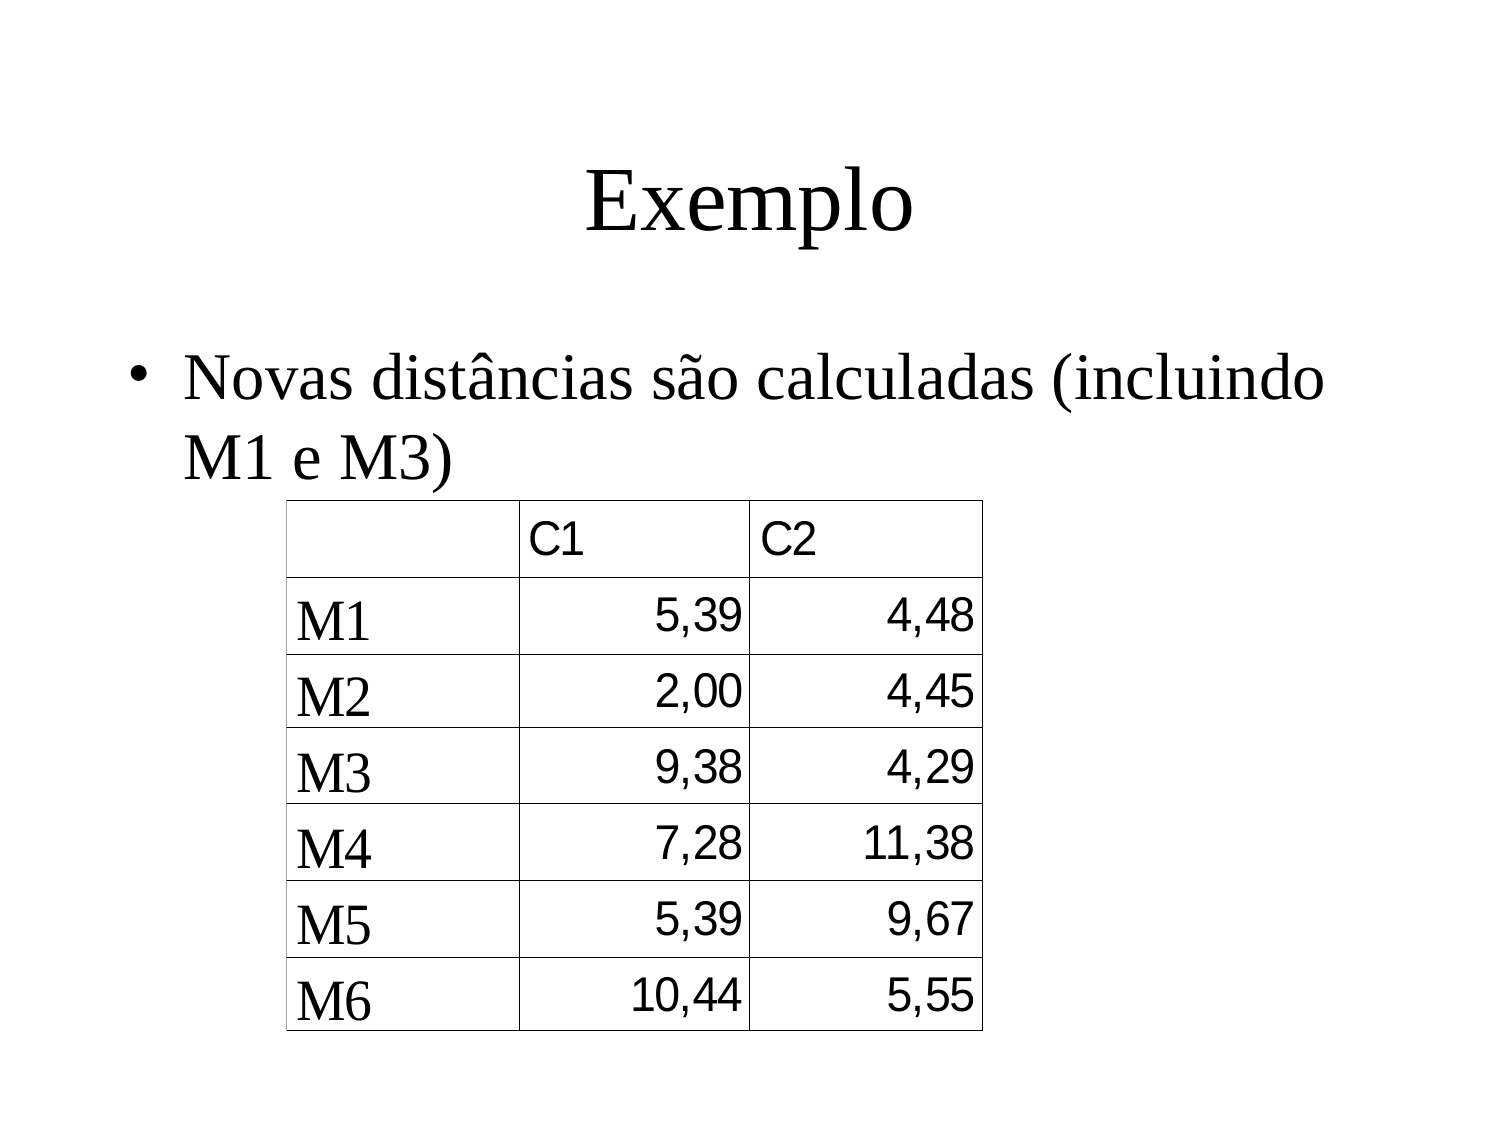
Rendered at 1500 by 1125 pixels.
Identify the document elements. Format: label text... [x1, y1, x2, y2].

list Novas distâncias são calculadas (incluindo M1 e M3) [112, 324, 1388, 513]
title Exemplo [112, 99, 1388, 288]
chart [286, 500, 988, 1038]
